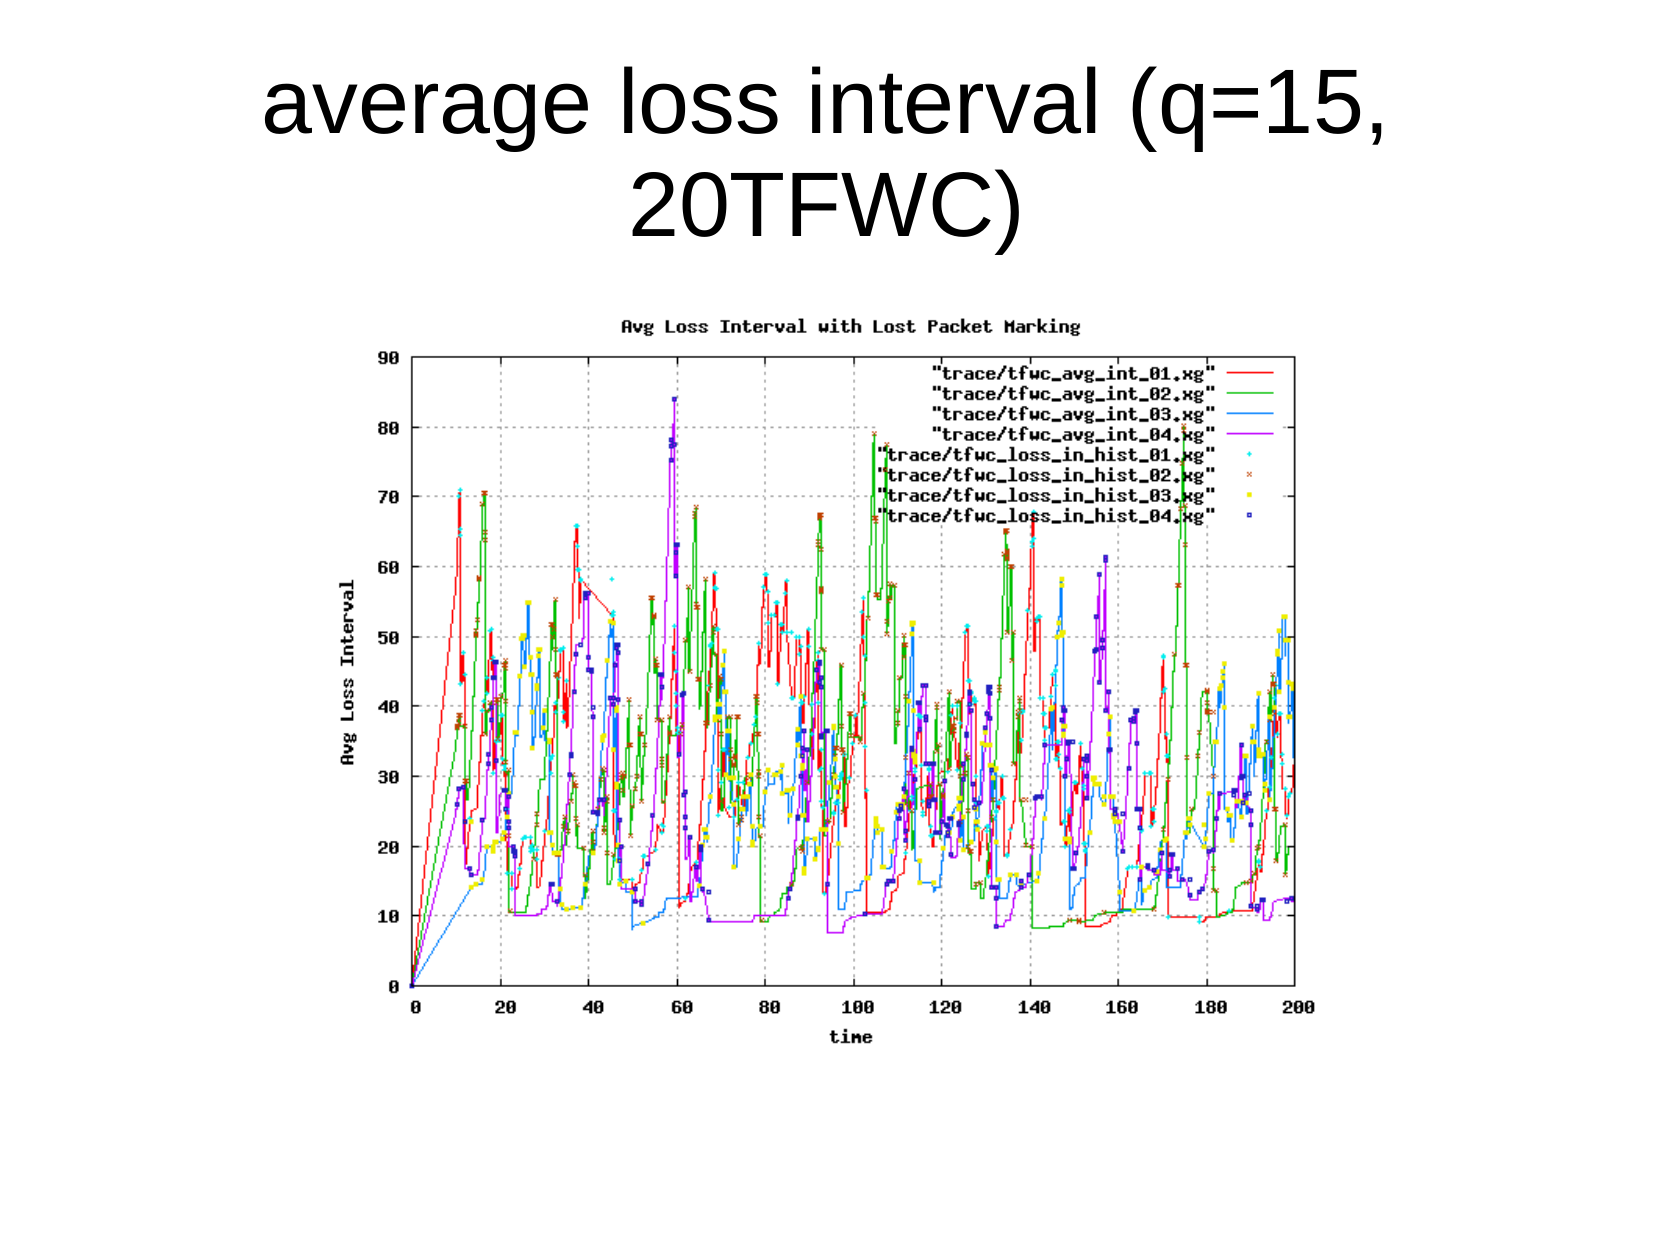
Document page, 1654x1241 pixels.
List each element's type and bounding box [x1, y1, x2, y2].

picture [327, 297, 1327, 1048]
